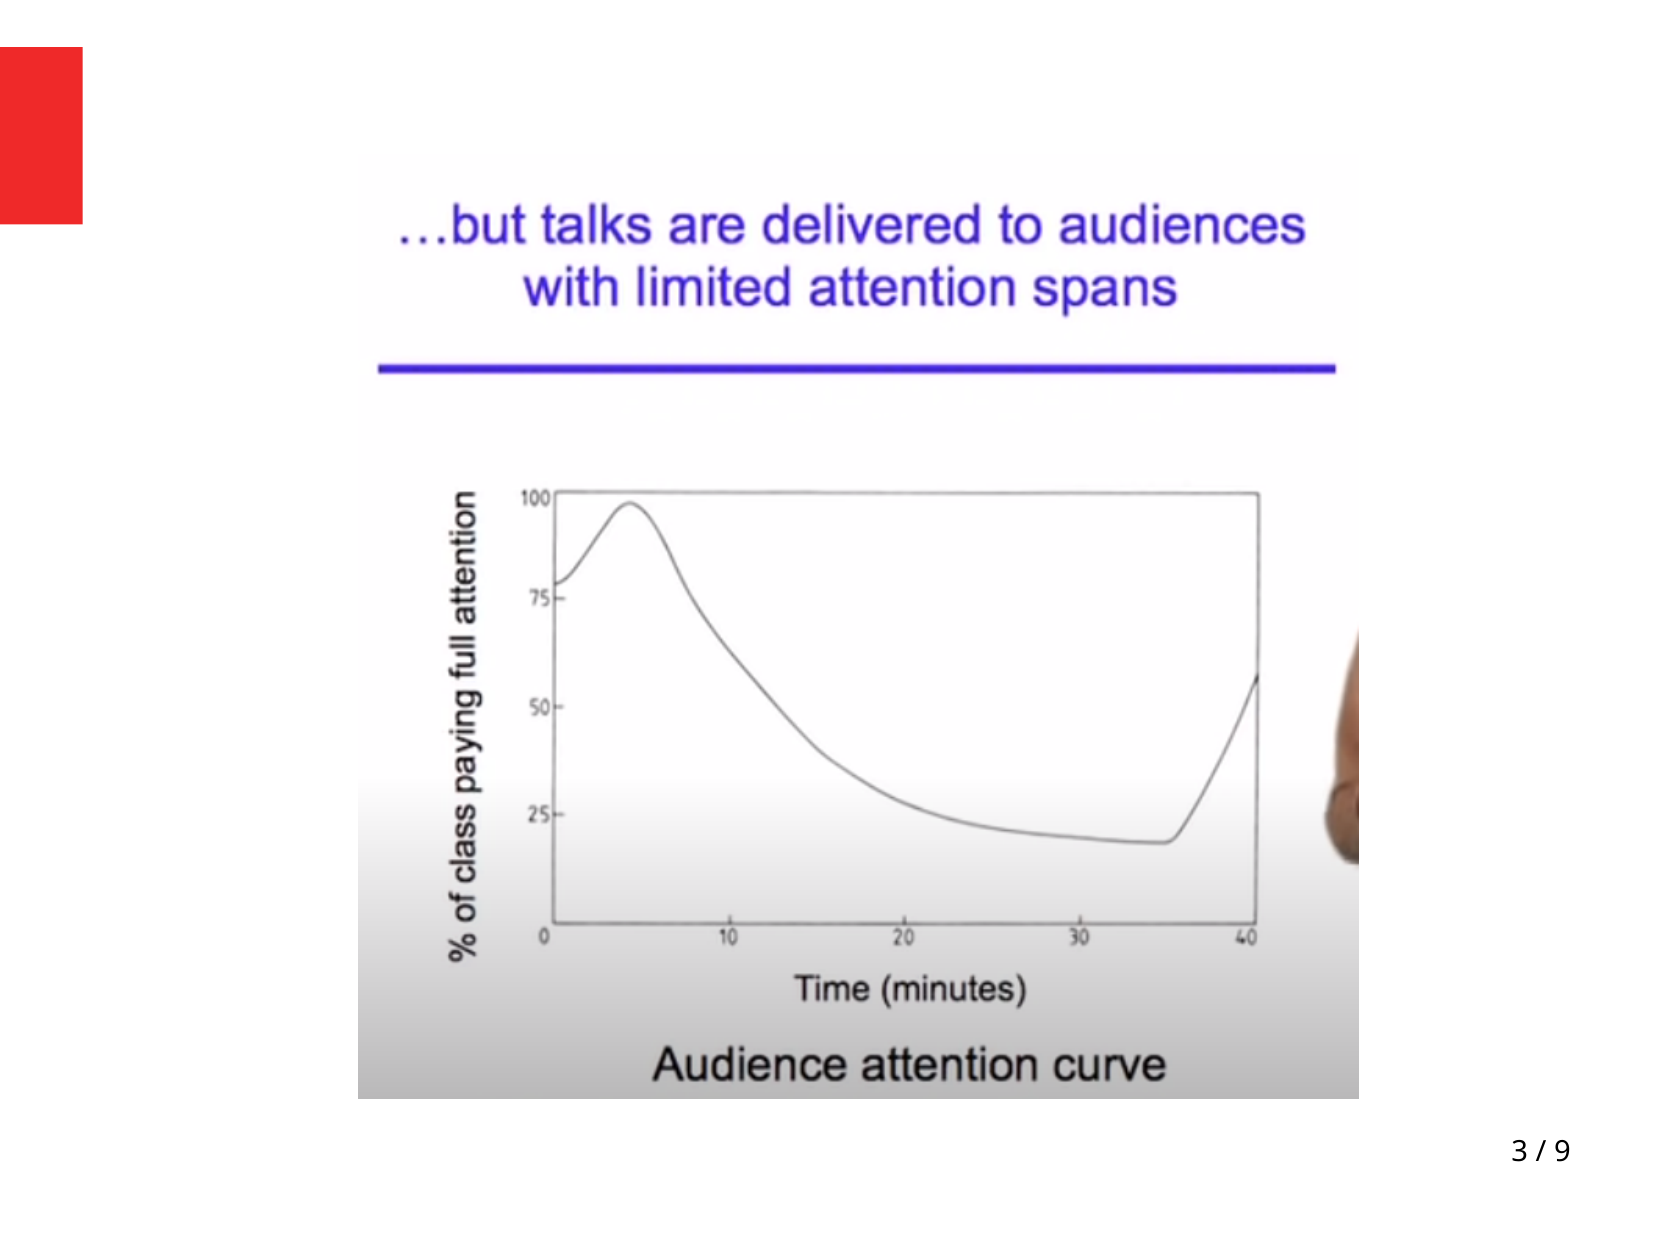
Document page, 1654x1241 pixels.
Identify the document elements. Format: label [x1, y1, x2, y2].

picture [358, 154, 1359, 1099]
